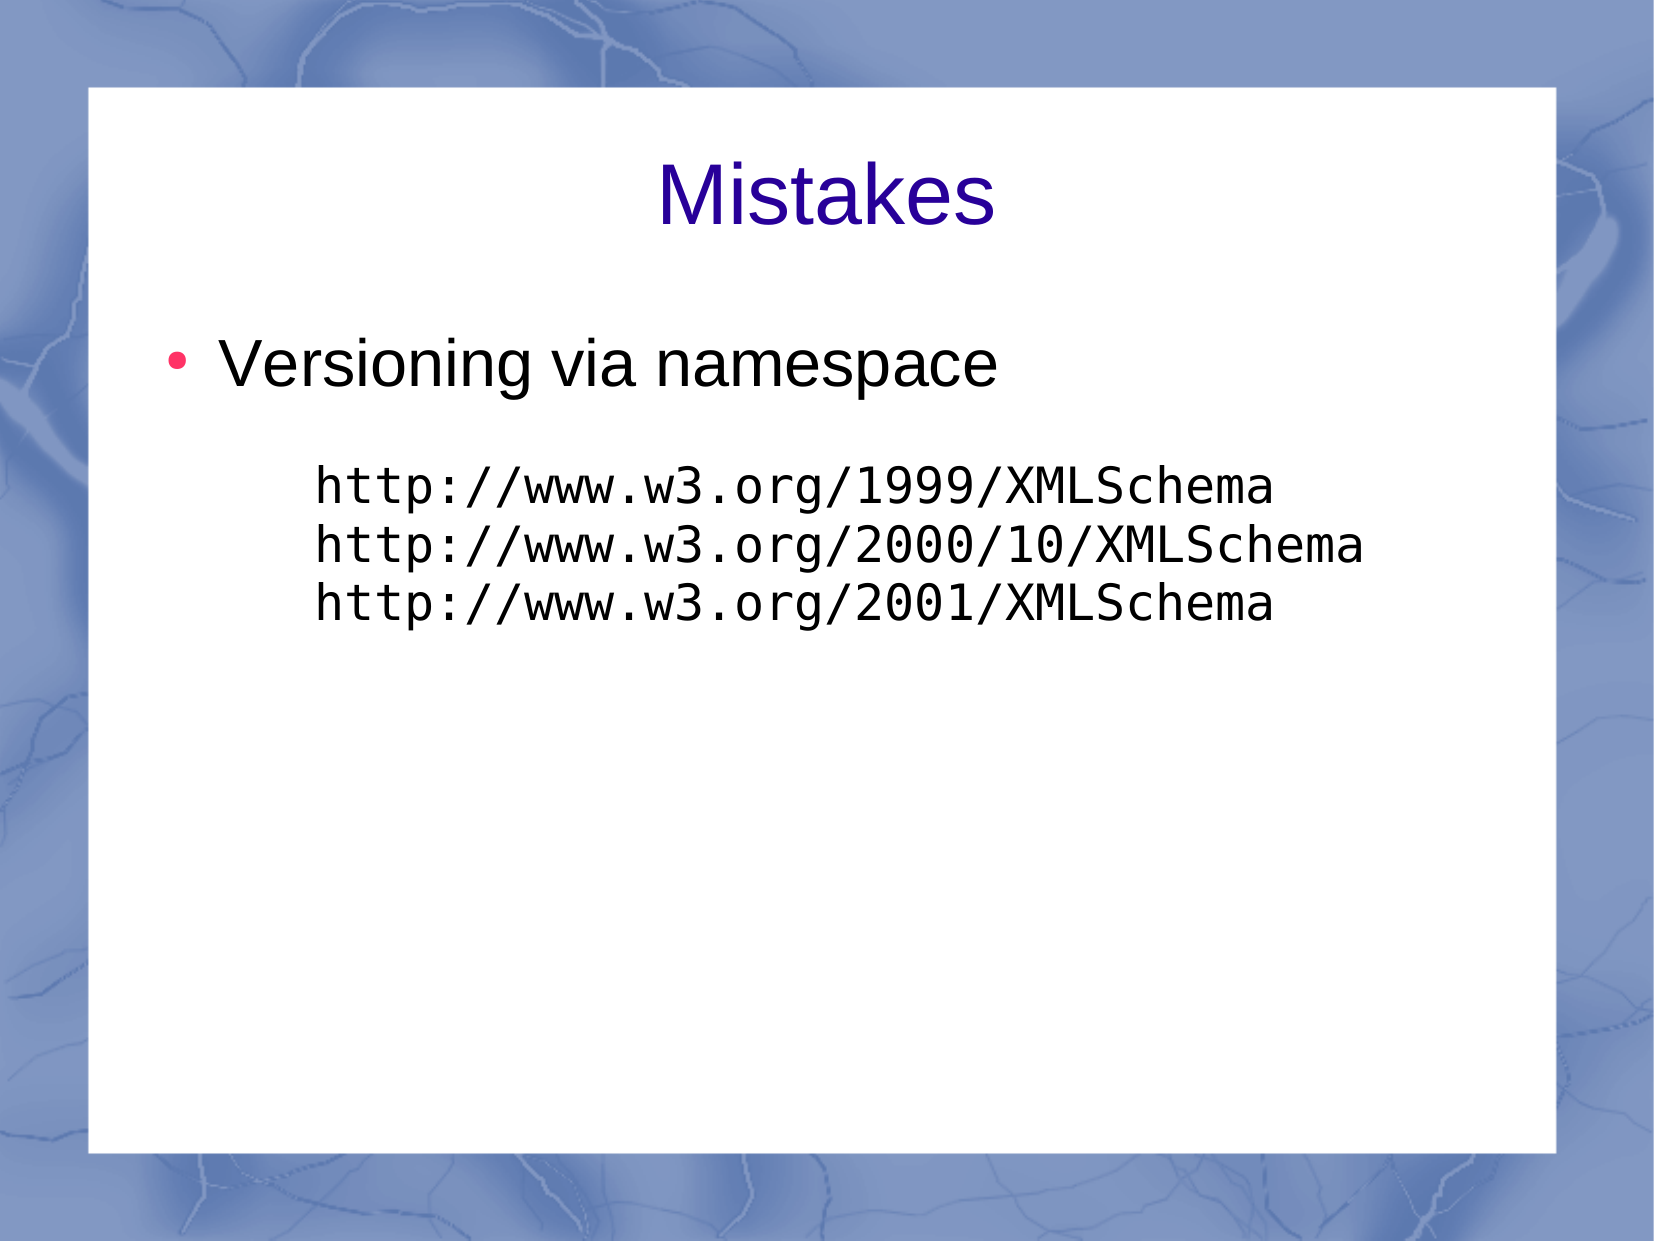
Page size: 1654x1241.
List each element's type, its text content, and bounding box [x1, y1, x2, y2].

title Mistakes [118, 90, 1536, 298]
list Versioning via namespace [147, 325, 1506, 1126]
picture [0, 0, 1654, 1241]
text_box http://www.w3.org/1999/XMLSchema http://www.w3.org/2000/10/XMLSchema http://www.w3.org/2001/XMLSchema [300, 450, 1457, 640]
